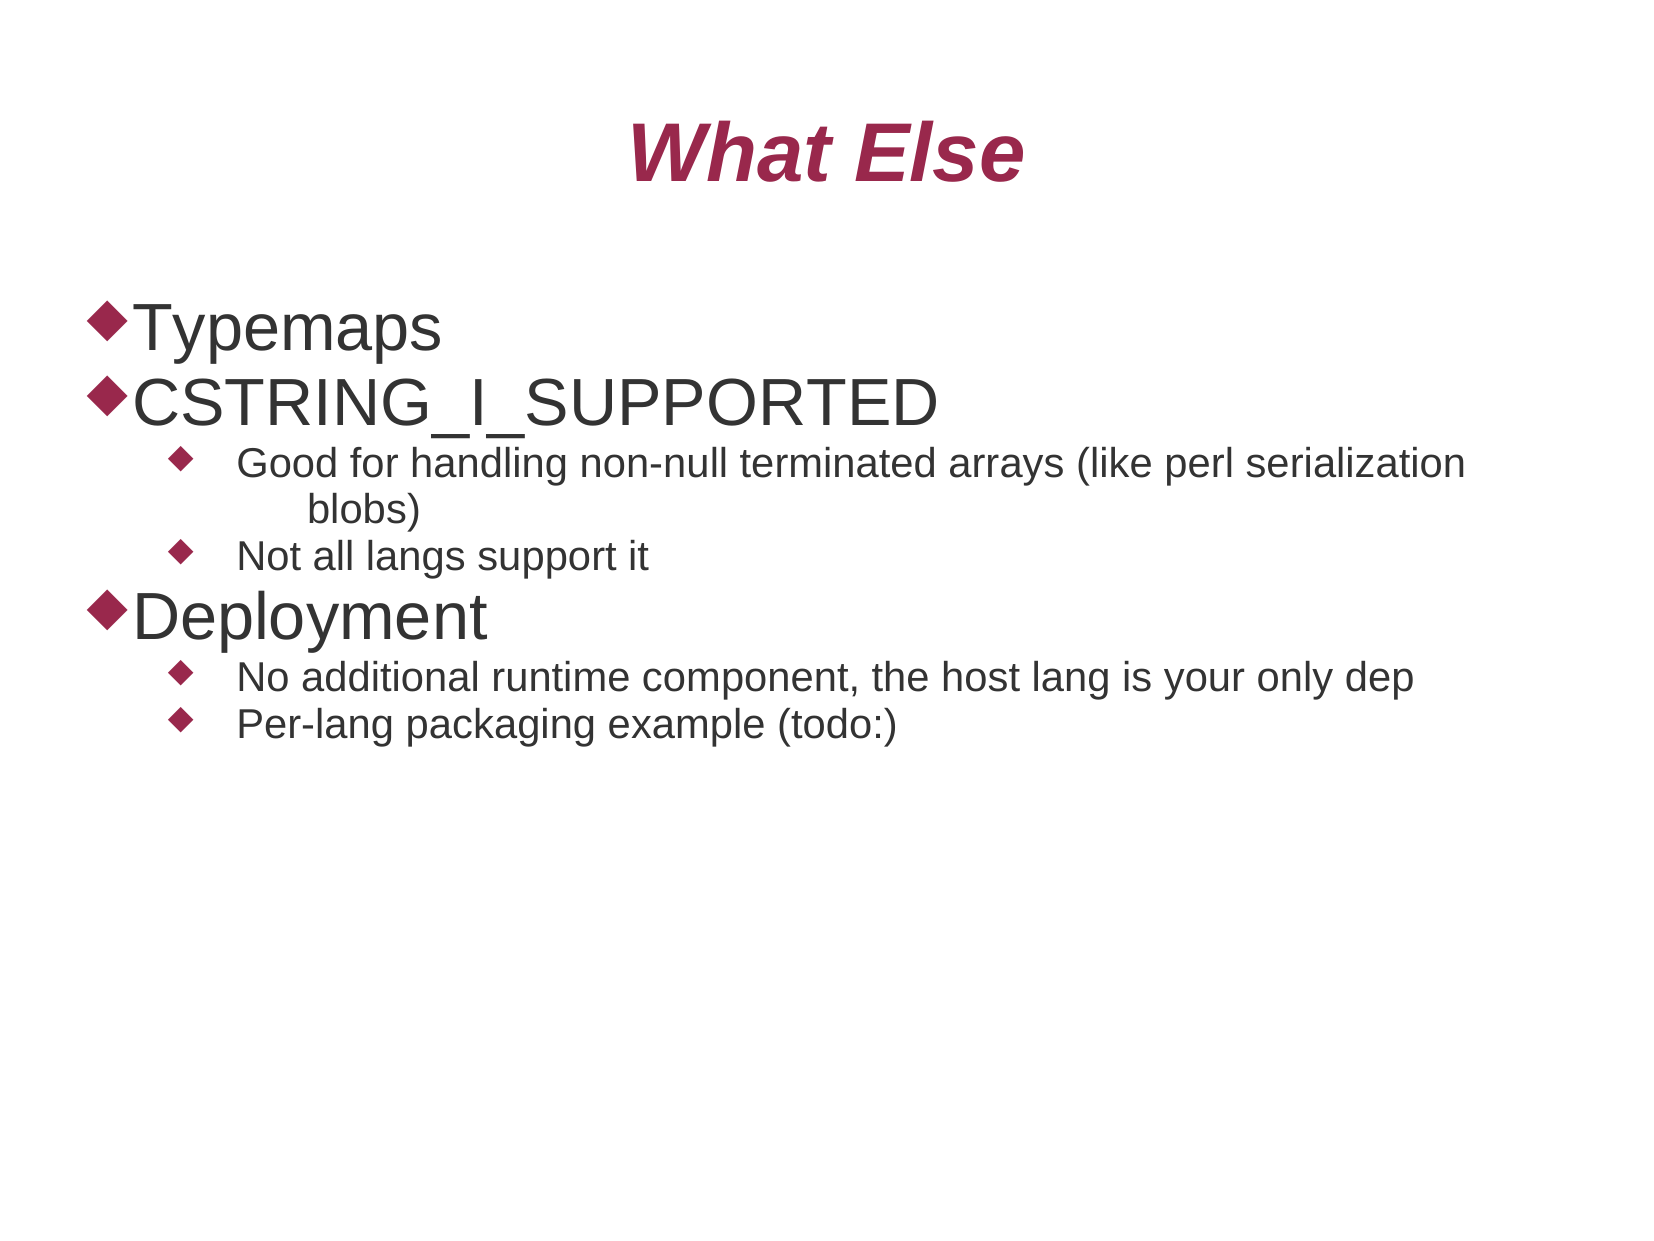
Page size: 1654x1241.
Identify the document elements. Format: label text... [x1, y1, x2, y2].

title What Else [82, 49, 1571, 257]
list Typemaps CSTRING_I_SUPPORTED Good for handling non-null terminated arrays (like perl serialization blobs) Not all langs support it Deployment No additional runtime component, the host lang is your only dep Per-lang packaging example (todo:) [82, 290, 1571, 1109]
